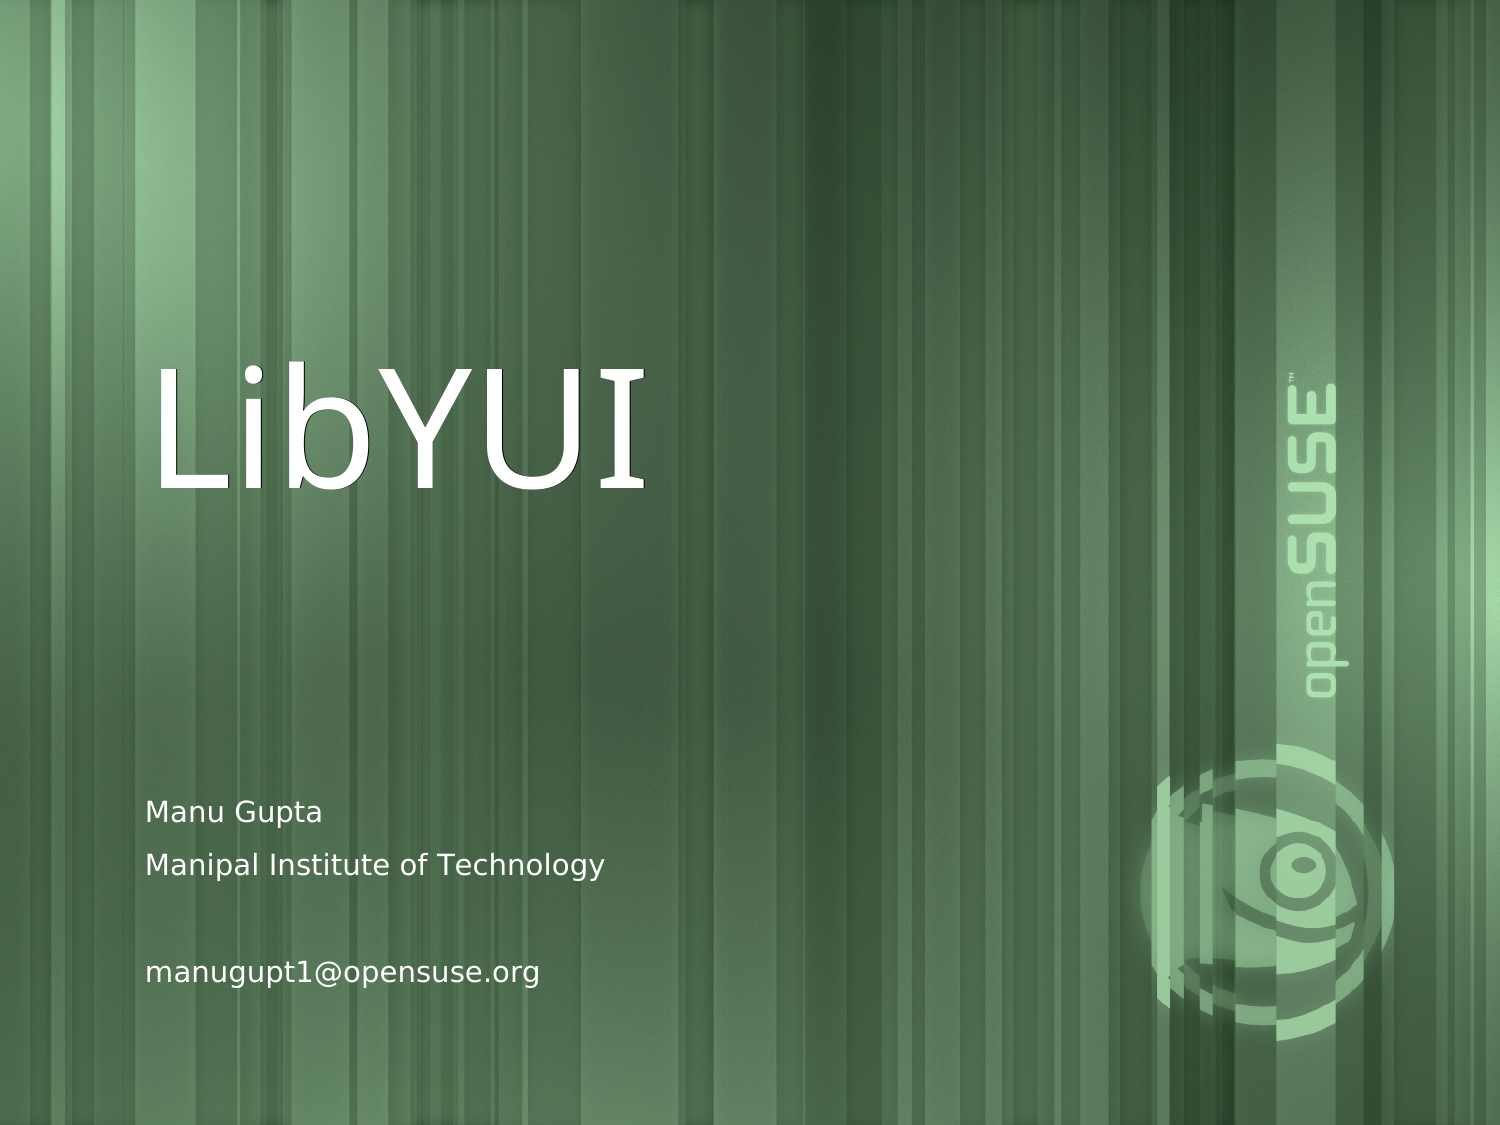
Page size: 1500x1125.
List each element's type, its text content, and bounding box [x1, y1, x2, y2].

title LibYUI [145, 271, 1358, 574]
picture [0, 0, 1500, 1125]
subtitle Manu Gupta Manipal Institute of Technology manugupt1@opensuse.org [144, 794, 768, 989]
